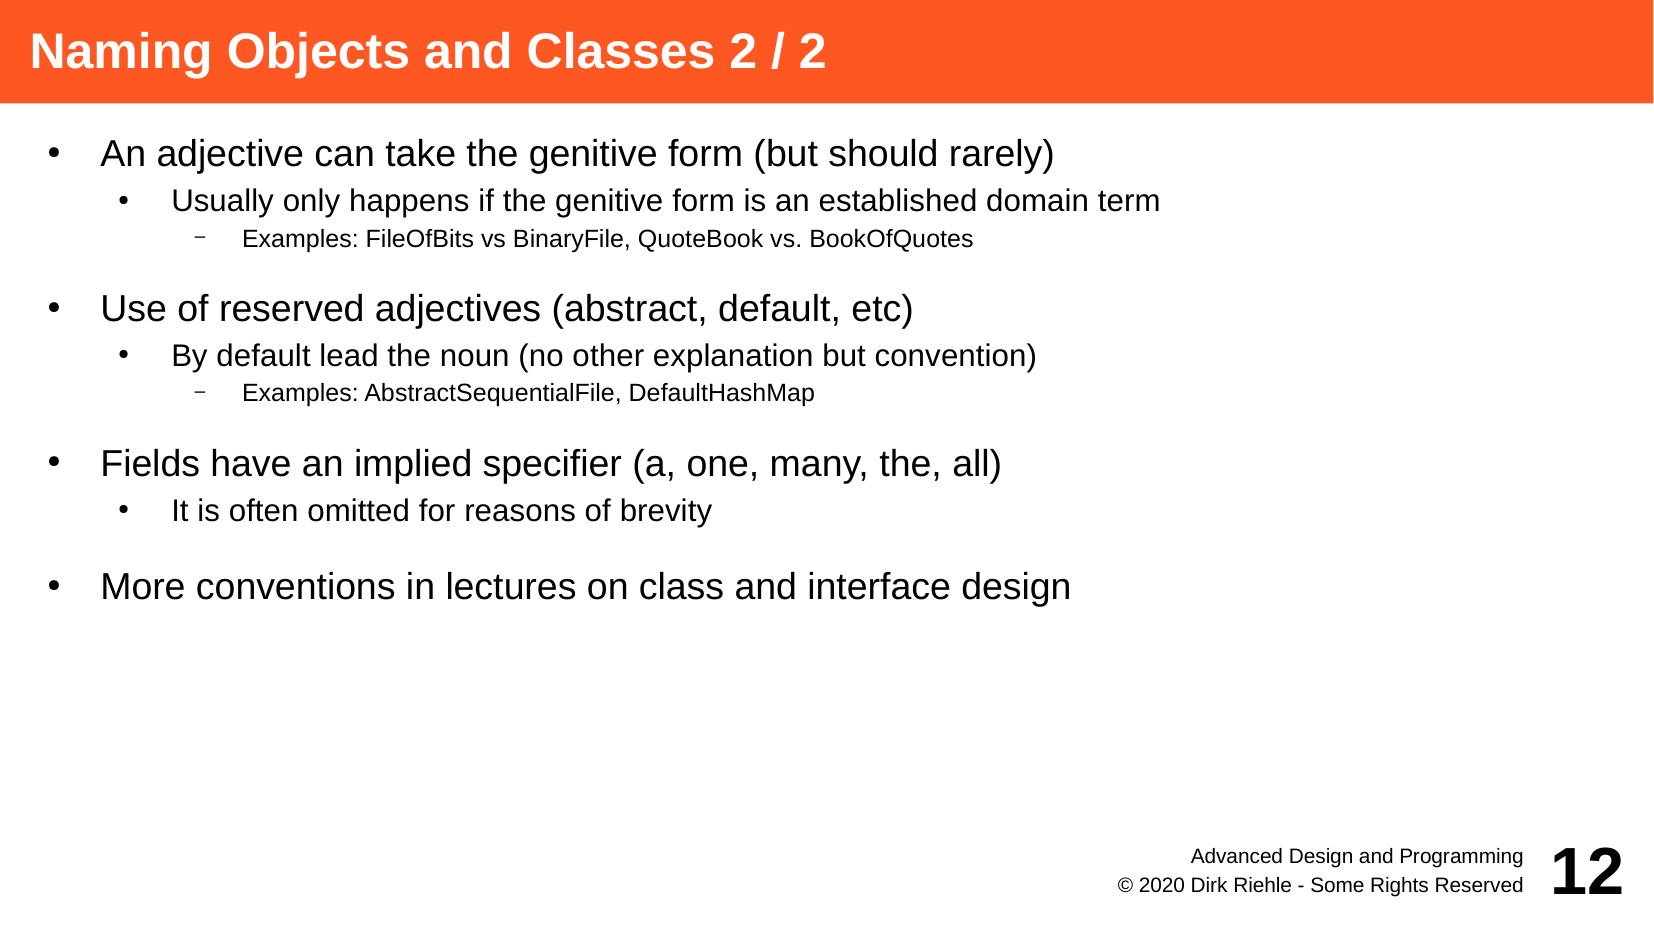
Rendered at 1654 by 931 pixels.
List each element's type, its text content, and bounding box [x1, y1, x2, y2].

list An adjective can take the genitive form (but should rarely) Usually only happens if the genitive form is an established domain term Examples: FileOfBits vs BinaryFile, QuoteBook vs. BookOfQuotes Use of reserved adjectives (abstract, default, etc) By default lead the noun (no other explanation but convention) Examples: AbstractSequentialFile, DefaultHashMap Fields have an implied specifier (a, one, many, the, all) It is often omitted for reasons of brevity More conventions in lectures on class and interface design [29, 132, 1625, 813]
title Naming Objects and Classes 2 / 2 [0, 0, 1654, 104]
